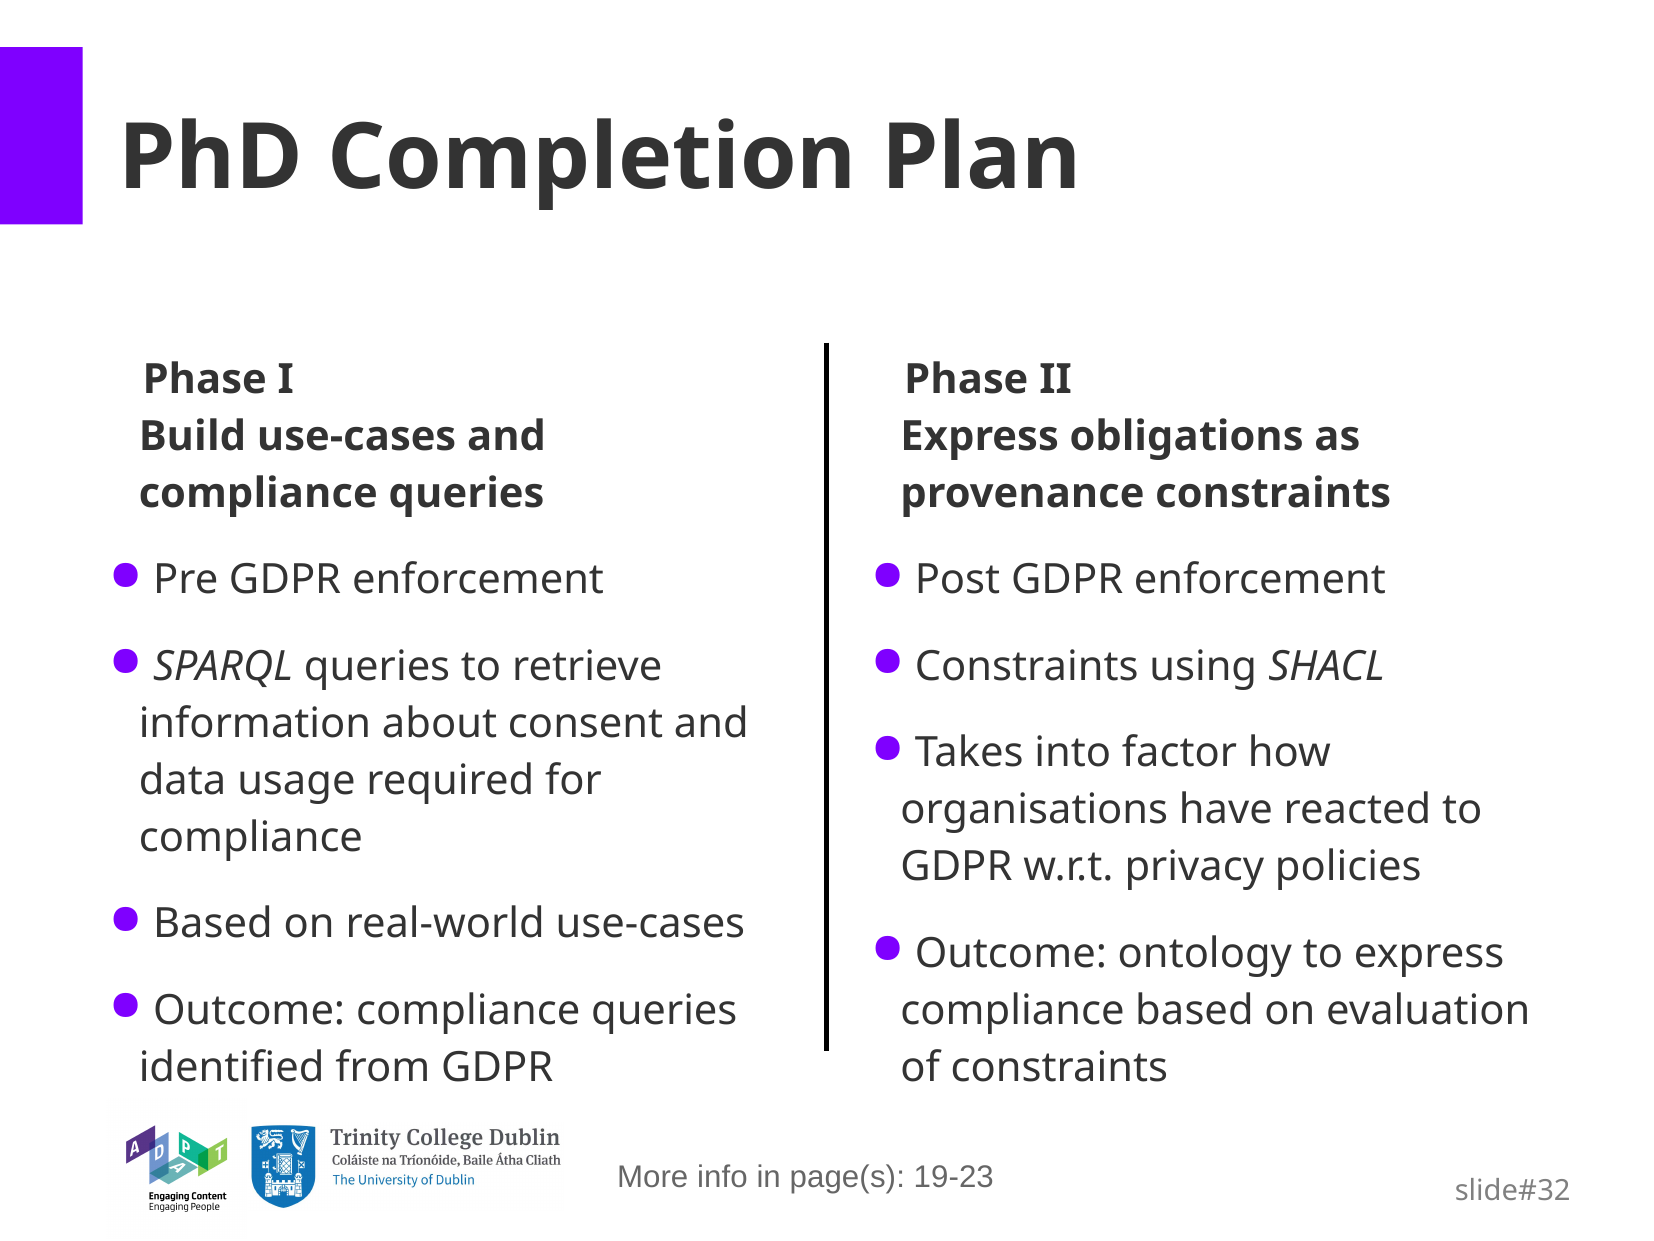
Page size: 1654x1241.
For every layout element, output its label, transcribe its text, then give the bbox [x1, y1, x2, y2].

picture [248, 1122, 564, 1211]
title PhD Completion Plan [118, 49, 1571, 257]
list Phase I Build use-cases and compliance queries Pre GDPR enforcement SPARQL queries to retrieve information about consent and data usage required for compliance Based on real-world use-cases Outcome: compliance queries identified from GDPR [100, 348, 792, 1068]
text_box More info in page(s): 19-23 [602, 1151, 1418, 1202]
picture [106, 1098, 247, 1239]
list Phase II Express obligations as provenance constraints Post GDPR enforcement Constraints using SHACL Takes into factor how organisations have reacted to GDPR w.r.t. privacy policies Outcome: ontology to express compliance based on evaluation of constraints [862, 348, 1554, 1068]
